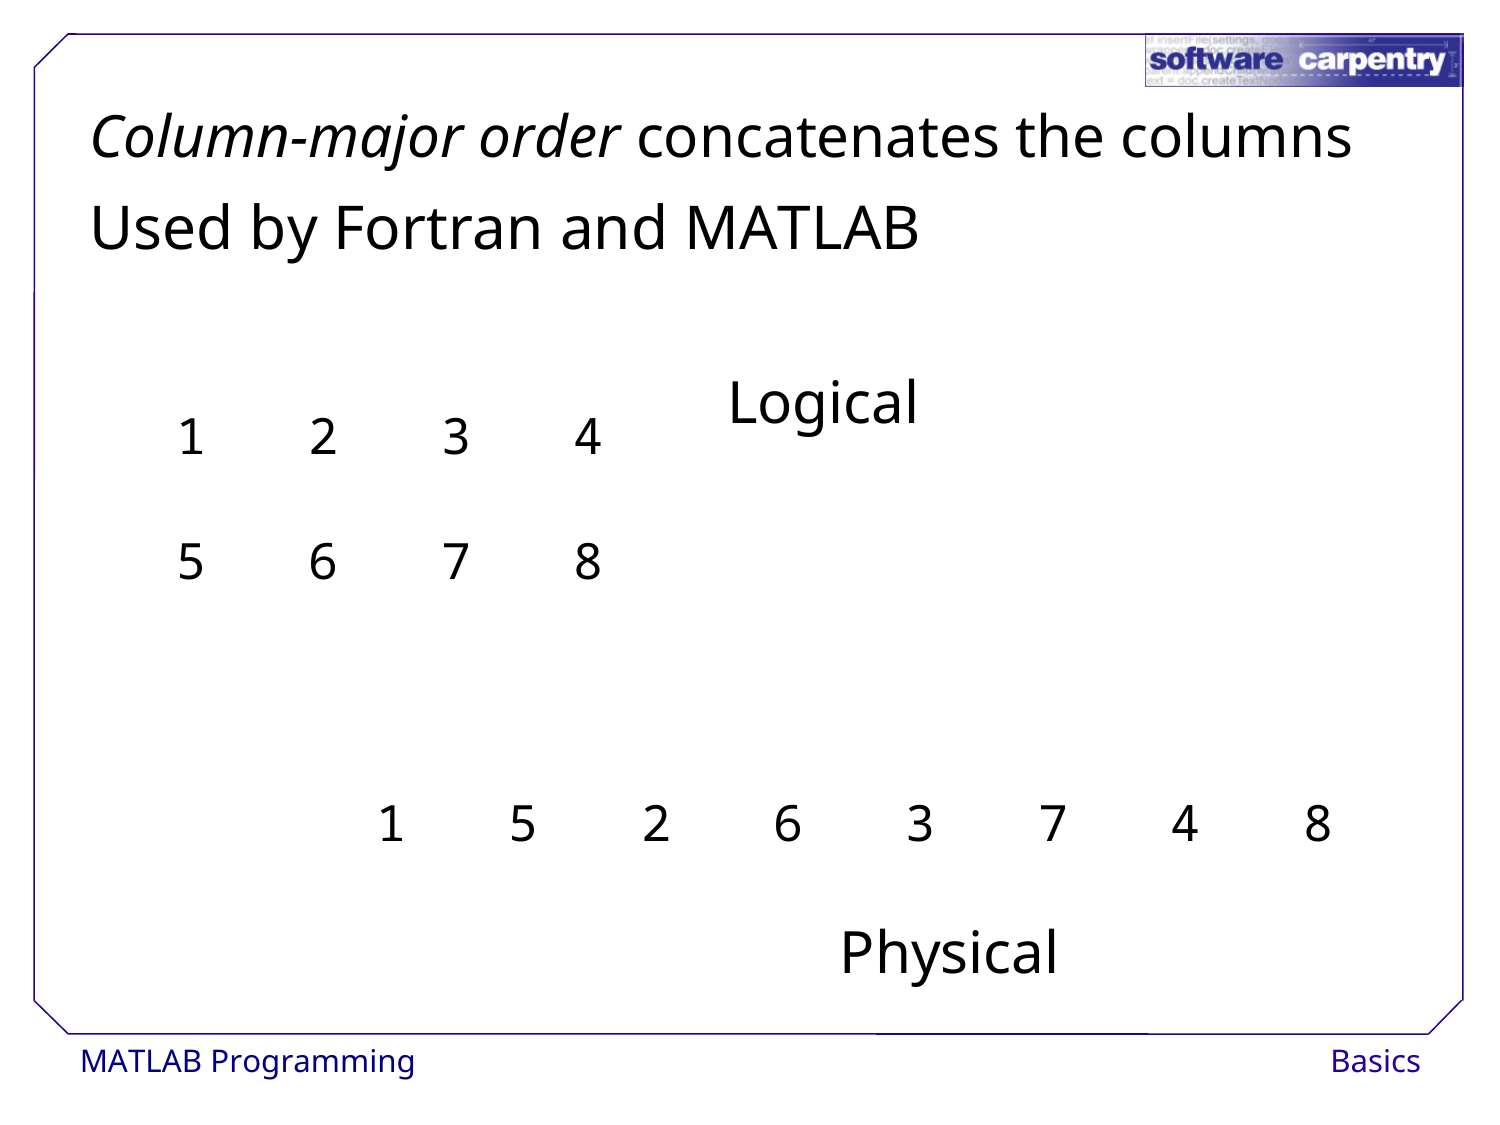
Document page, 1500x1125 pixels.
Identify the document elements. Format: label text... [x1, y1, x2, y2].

table_header 6 [722, 763, 855, 887]
table_header 4 [1119, 763, 1252, 887]
table_header 2 [590, 763, 722, 887]
table_header 4 [522, 375, 655, 500]
table_cell 6 [258, 500, 390, 625]
text_box Physical [824, 924, 1075, 1038]
text_box Column-major order concatenates the columns Used by Fortran and MATLAB [75, 99, 1426, 300]
table_header 3 [390, 375, 522, 500]
table_header 1 [125, 375, 258, 500]
picture [1145, 33, 1464, 87]
table_cell 7 [390, 500, 522, 625]
table_header 3 [855, 763, 987, 887]
table_cell 5 [125, 500, 258, 625]
table_header 2 [258, 375, 390, 500]
table_header 5 [458, 763, 590, 887]
table_header 8 [1252, 763, 1384, 887]
table_cell 8 [522, 500, 655, 625]
table_header 7 [987, 763, 1119, 887]
text_box Logical [712, 374, 963, 488]
table_header 1 [325, 763, 458, 887]
